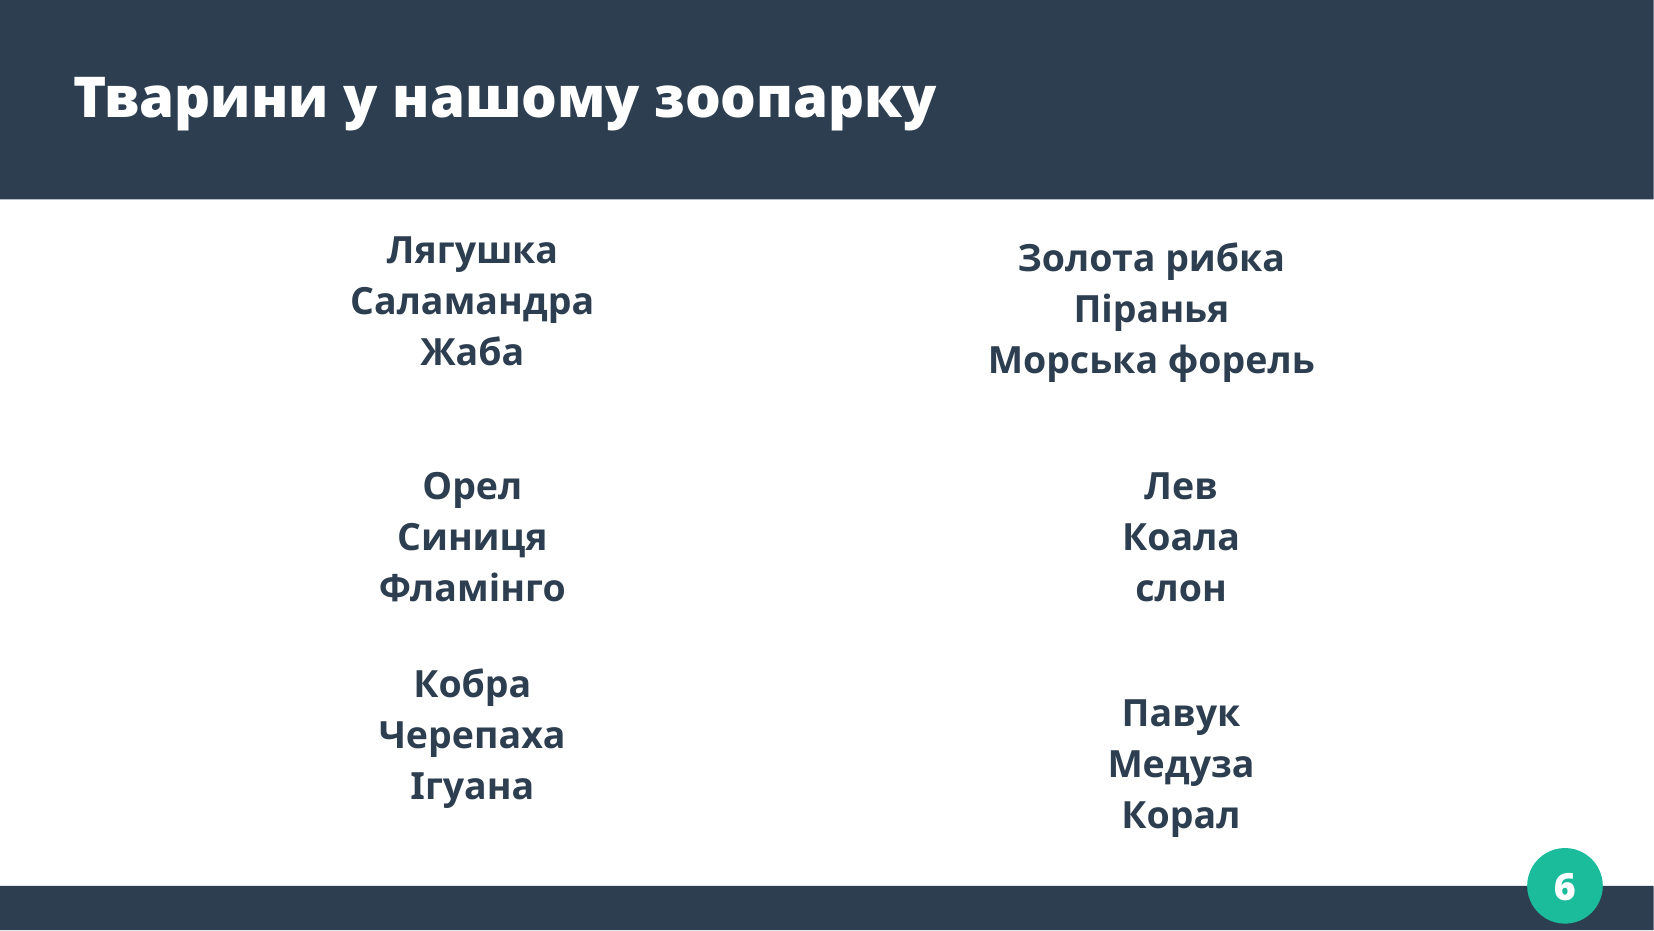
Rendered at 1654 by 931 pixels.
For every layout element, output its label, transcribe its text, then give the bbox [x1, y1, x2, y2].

text_box Орел Синиця Фламінго [324, 452, 621, 621]
text_box Павук Медуза Корал [1033, 679, 1329, 848]
title Тварини у нашому зоопарку [59, 37, 1595, 155]
text_box Лев Коала слон [1033, 452, 1329, 621]
text_box Лягушка Саламандра Жаба [324, 215, 621, 384]
text_box Кобра Черепаха Ігуана [324, 649, 621, 818]
text_box Золота рибка Піранья Морська форель [944, 172, 1359, 443]
